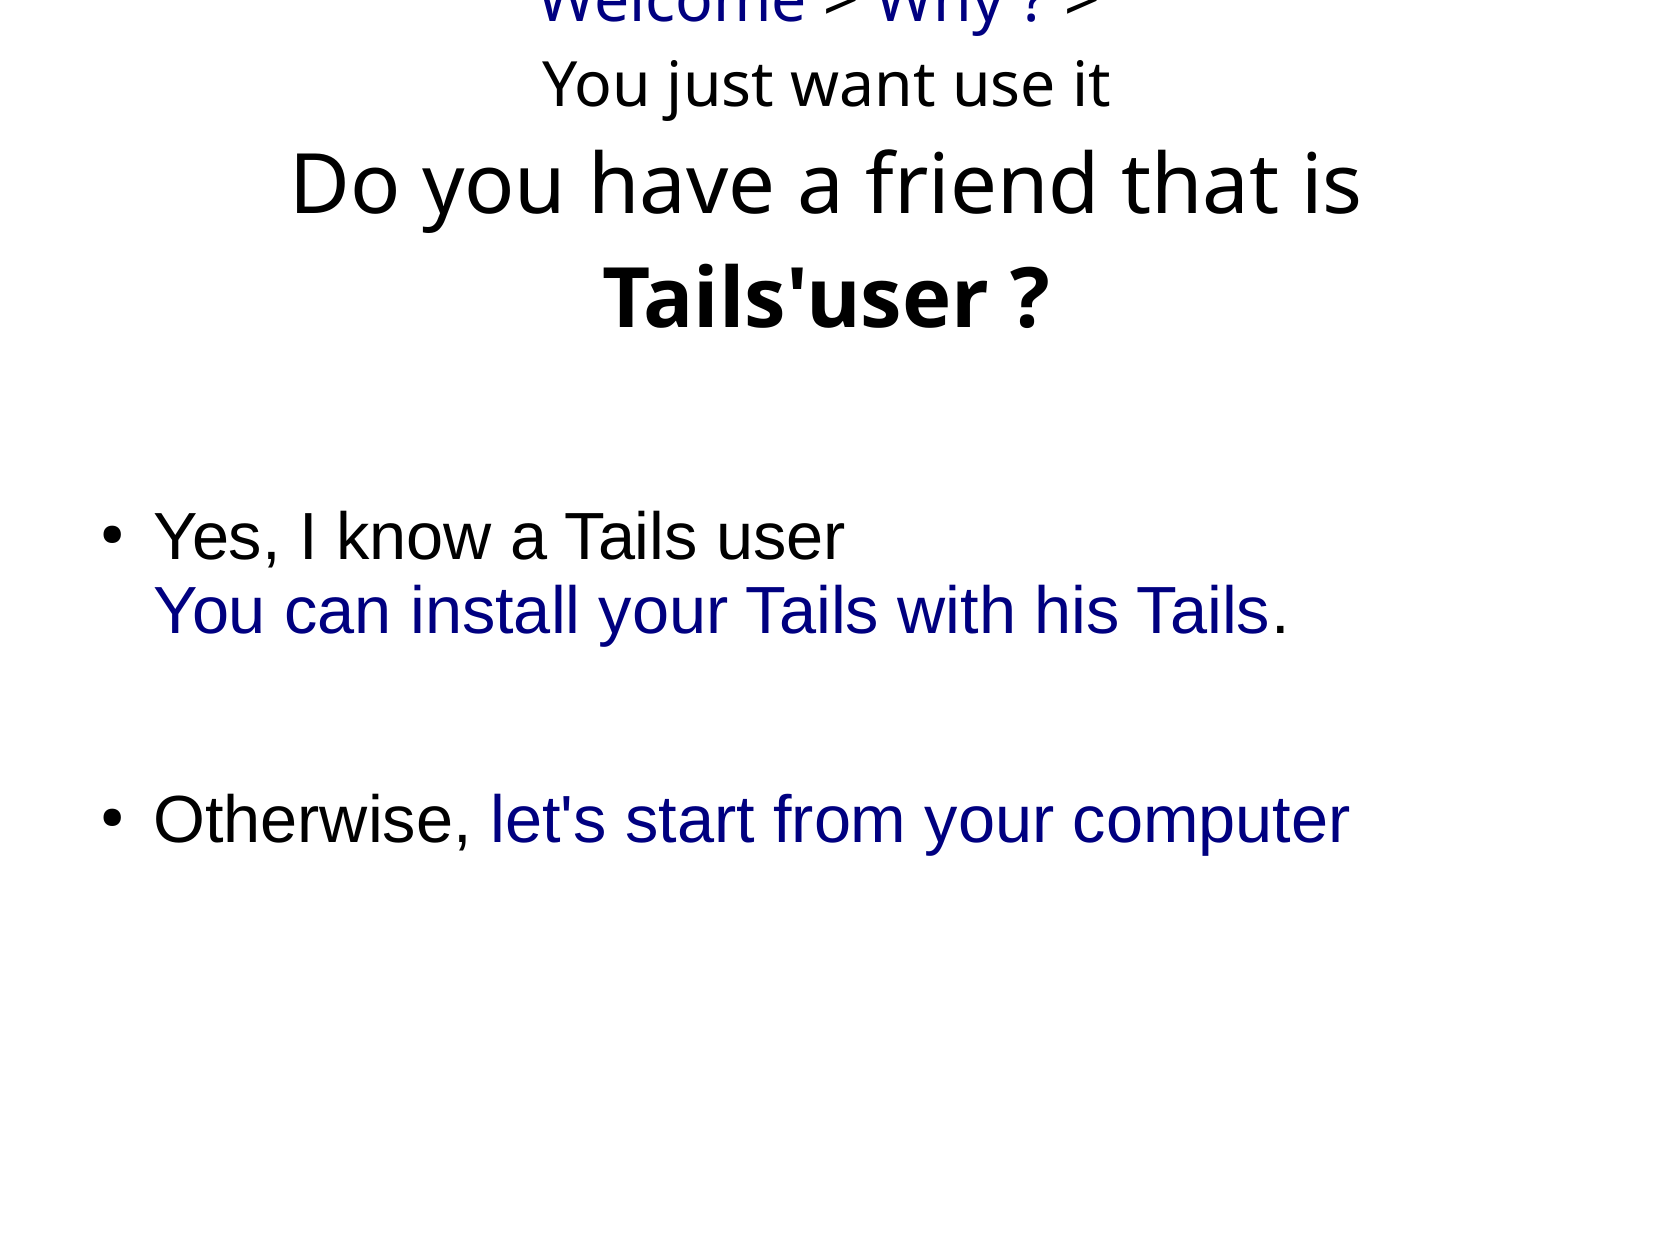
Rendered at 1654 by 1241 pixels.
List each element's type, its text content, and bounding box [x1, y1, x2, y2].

list Yes, I know a Tails userYou can install your Tails with his Tails. Otherwise, let's start from your computer [82, 290, 1538, 1010]
title Welcome > Why ? > You just want use it Do you have a friend that is Tails'user ? [82, 22, 1571, 284]
